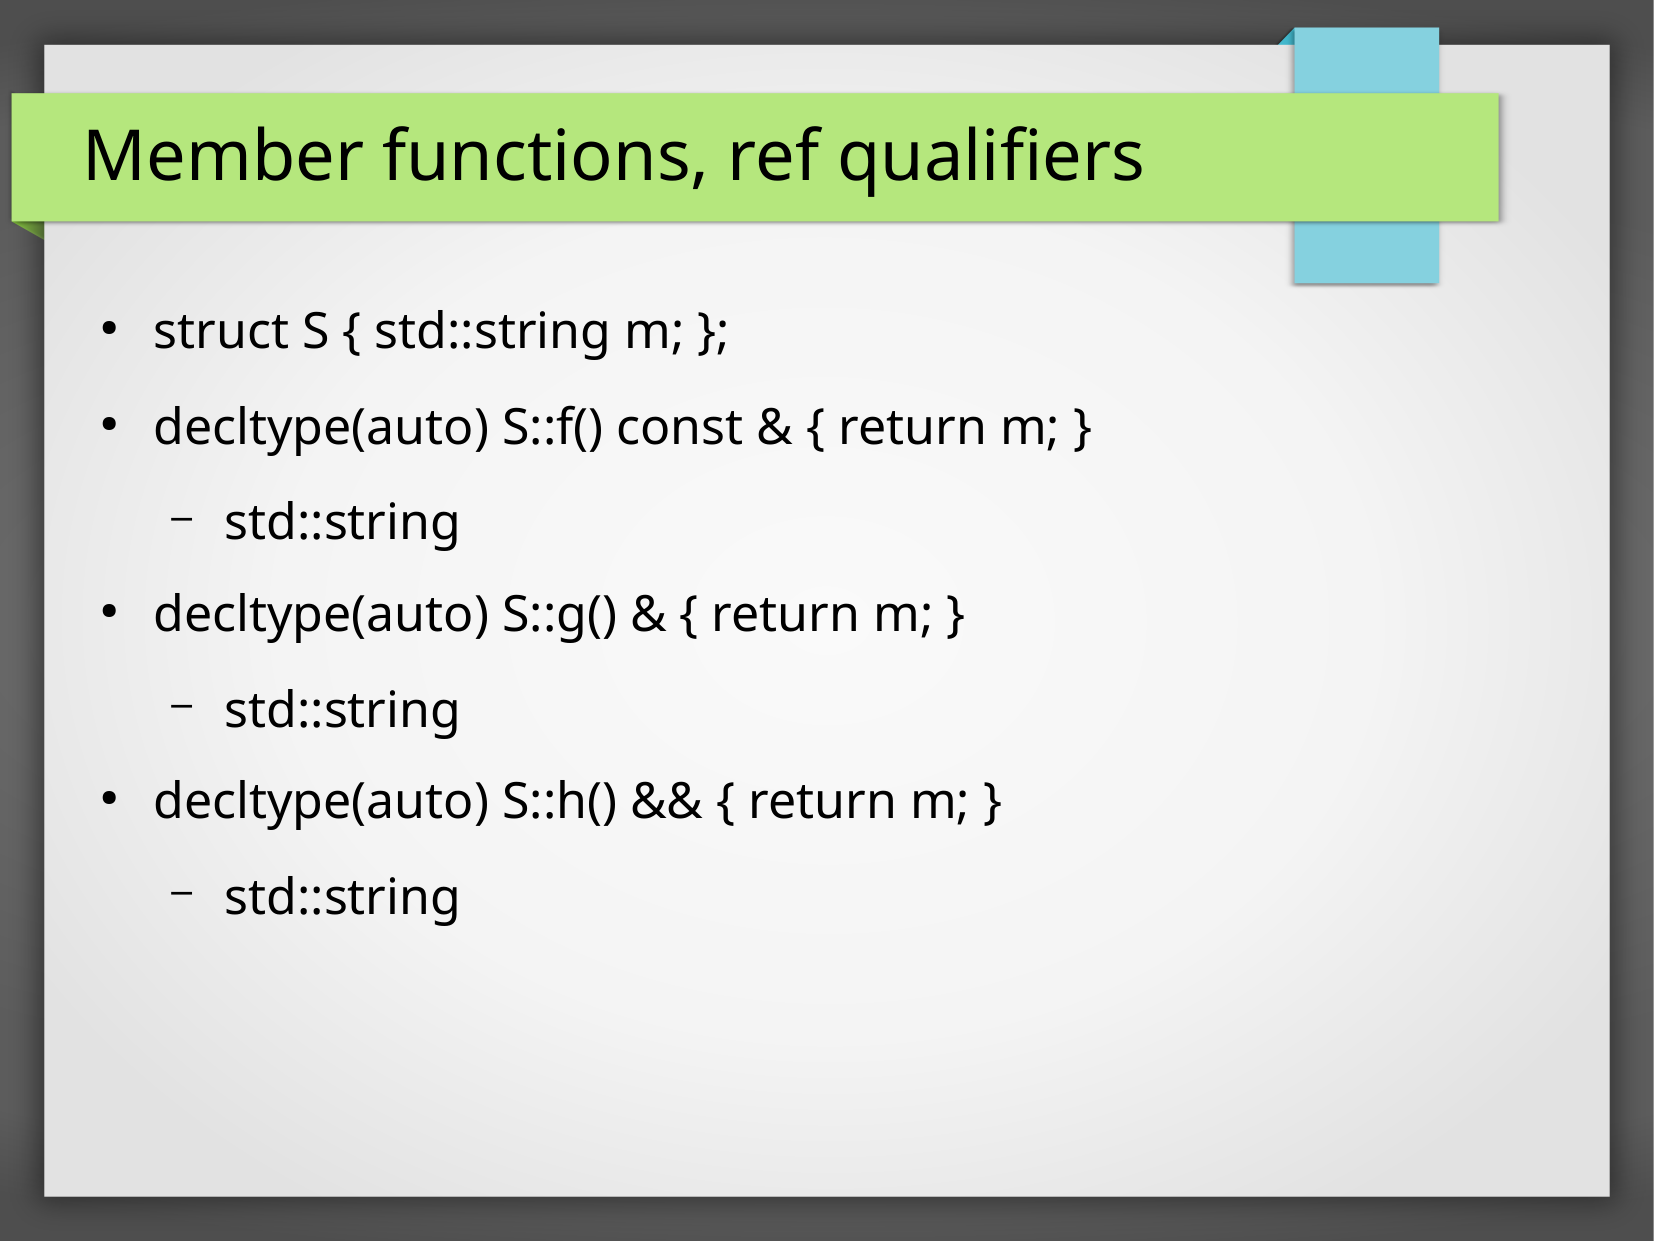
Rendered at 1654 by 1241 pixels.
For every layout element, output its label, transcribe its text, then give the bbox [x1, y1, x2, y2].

title Member functions, ref qualifiers [82, 94, 1264, 213]
list struct S { std::string m; }; decltype(auto) S::f() const & { return m; } std::string decltype(auto) S::g() & { return m; } std::string decltype(auto) S::h() && { return m; } std::string [82, 295, 1571, 1015]
picture [0, 0, 1654, 1241]
